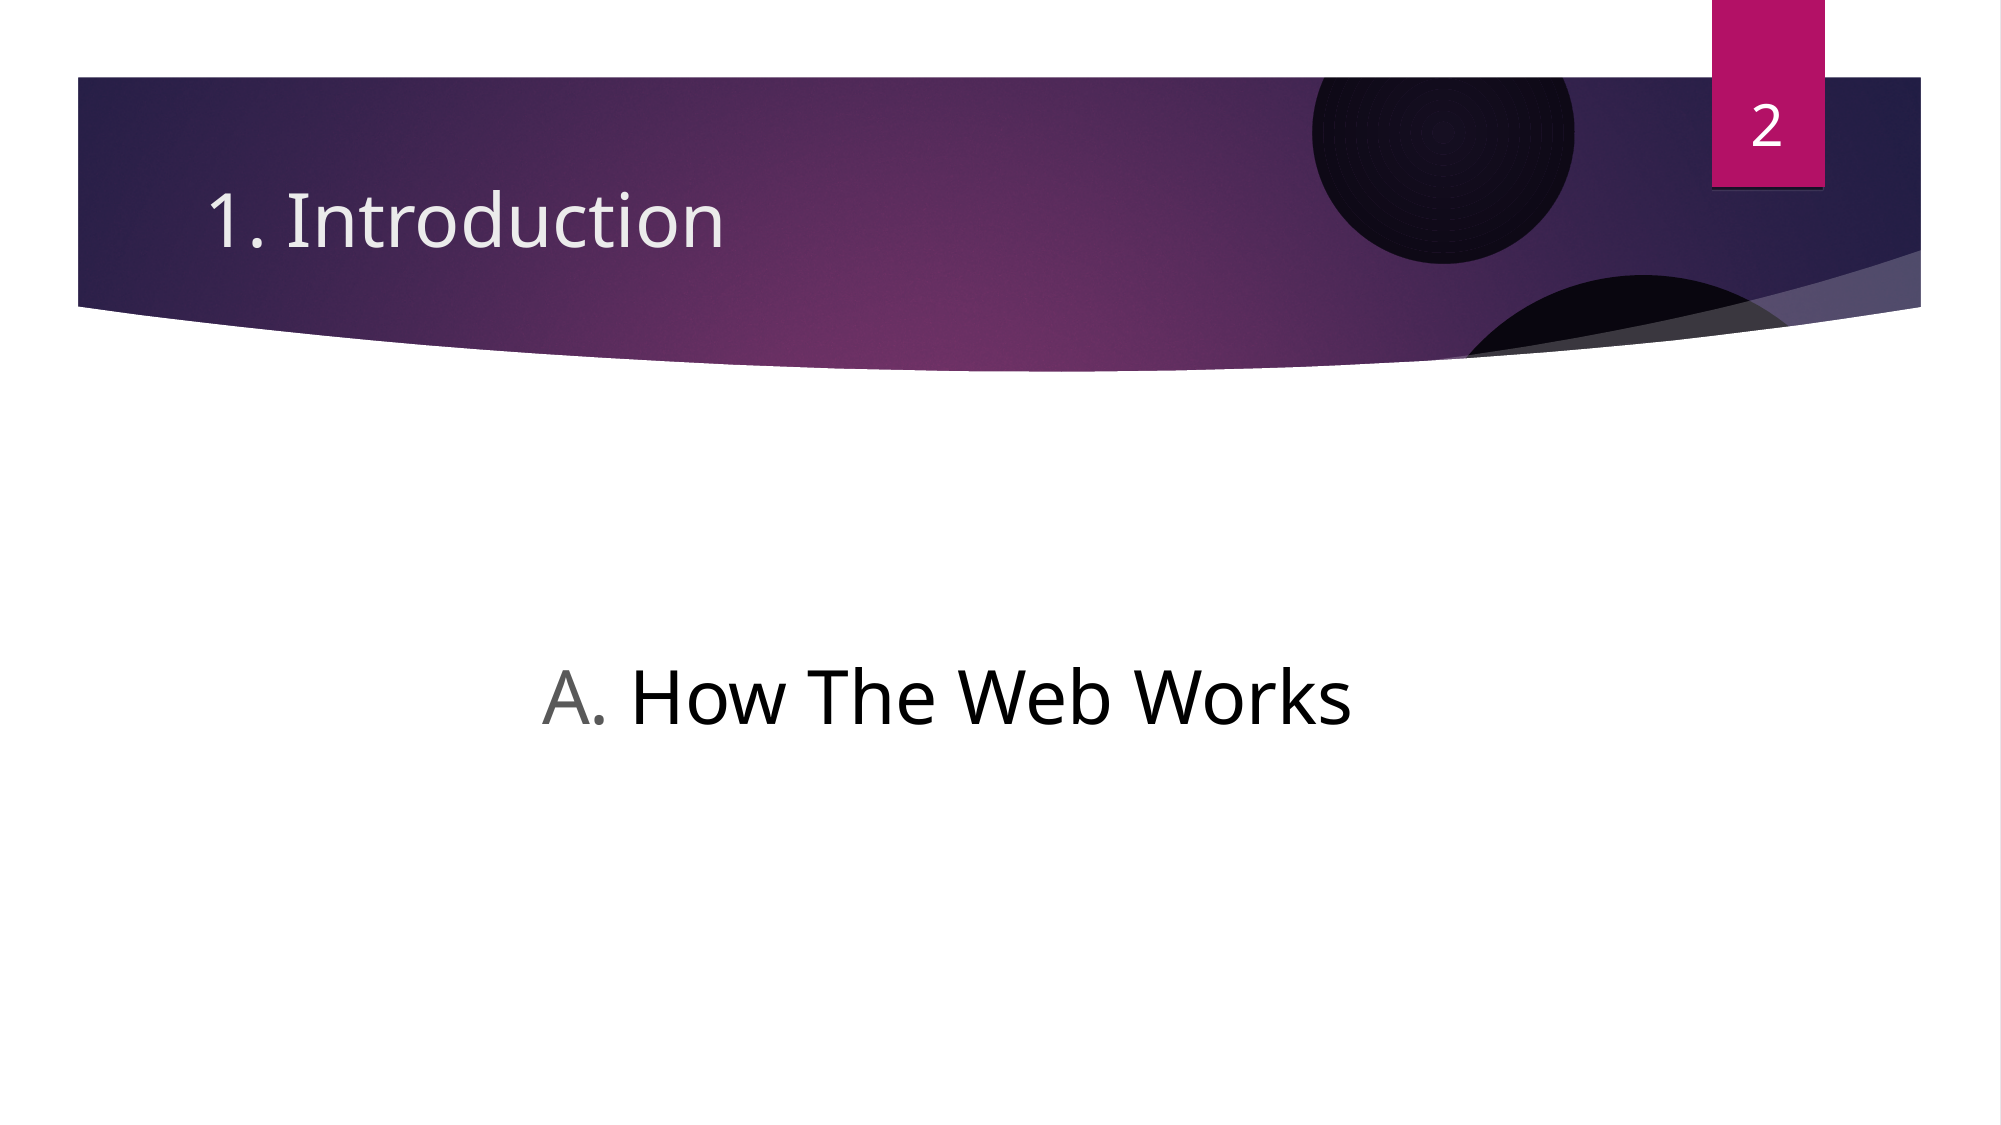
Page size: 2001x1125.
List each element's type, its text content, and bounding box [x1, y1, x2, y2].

text_box A. How The Web Works [527, 636, 1965, 753]
title 1. Introduction [189, 159, 1627, 276]
text_box ‹#› [1698, 48, 1836, 175]
